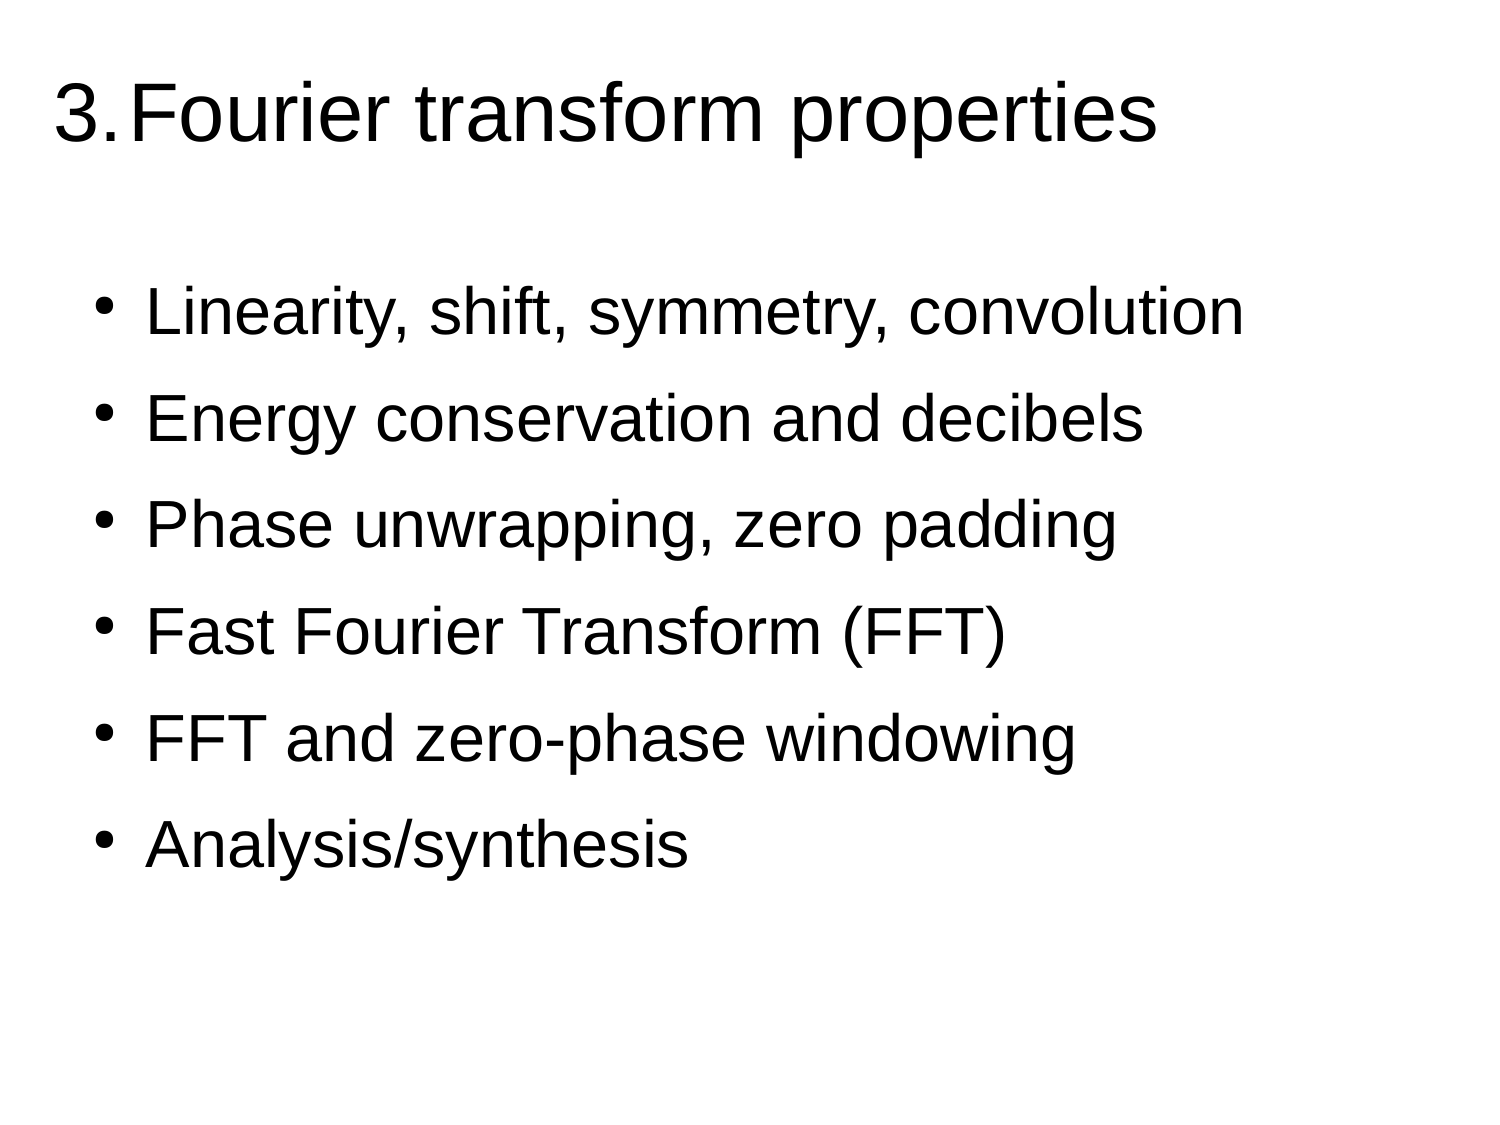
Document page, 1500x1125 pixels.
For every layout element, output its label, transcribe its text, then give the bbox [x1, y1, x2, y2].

title 3. Fourier transform properties [53, 18, 1403, 207]
list Linearity, shift, symmetry, convolution Energy conservation and decibels Phase unwrapping, zero padding Fast Fourier Transform (FFT) FFT and zero-phase windowing Analysis/synthesis [75, 263, 1425, 1006]
